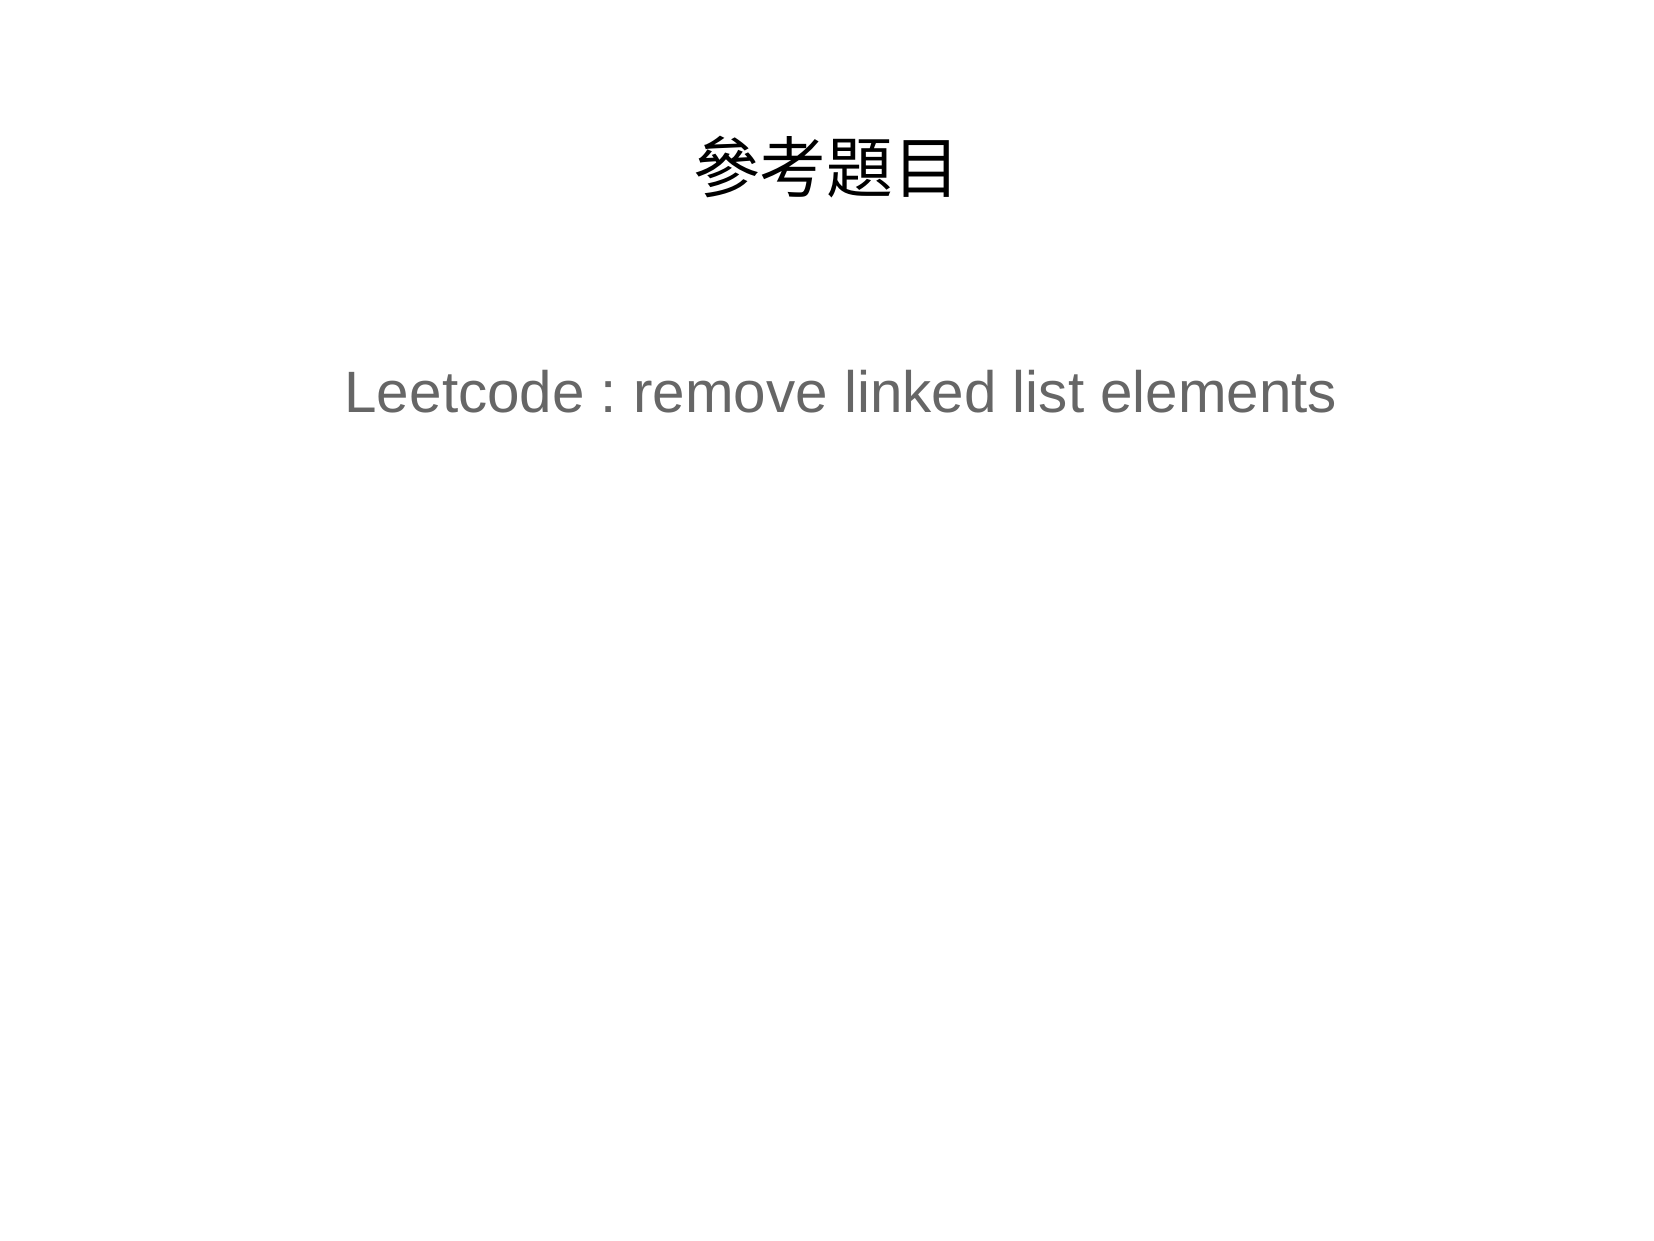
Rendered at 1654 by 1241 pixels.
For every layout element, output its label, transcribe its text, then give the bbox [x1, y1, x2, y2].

title 參考題目 Leetcode : remove linked list elements [82, 49, 1571, 496]
